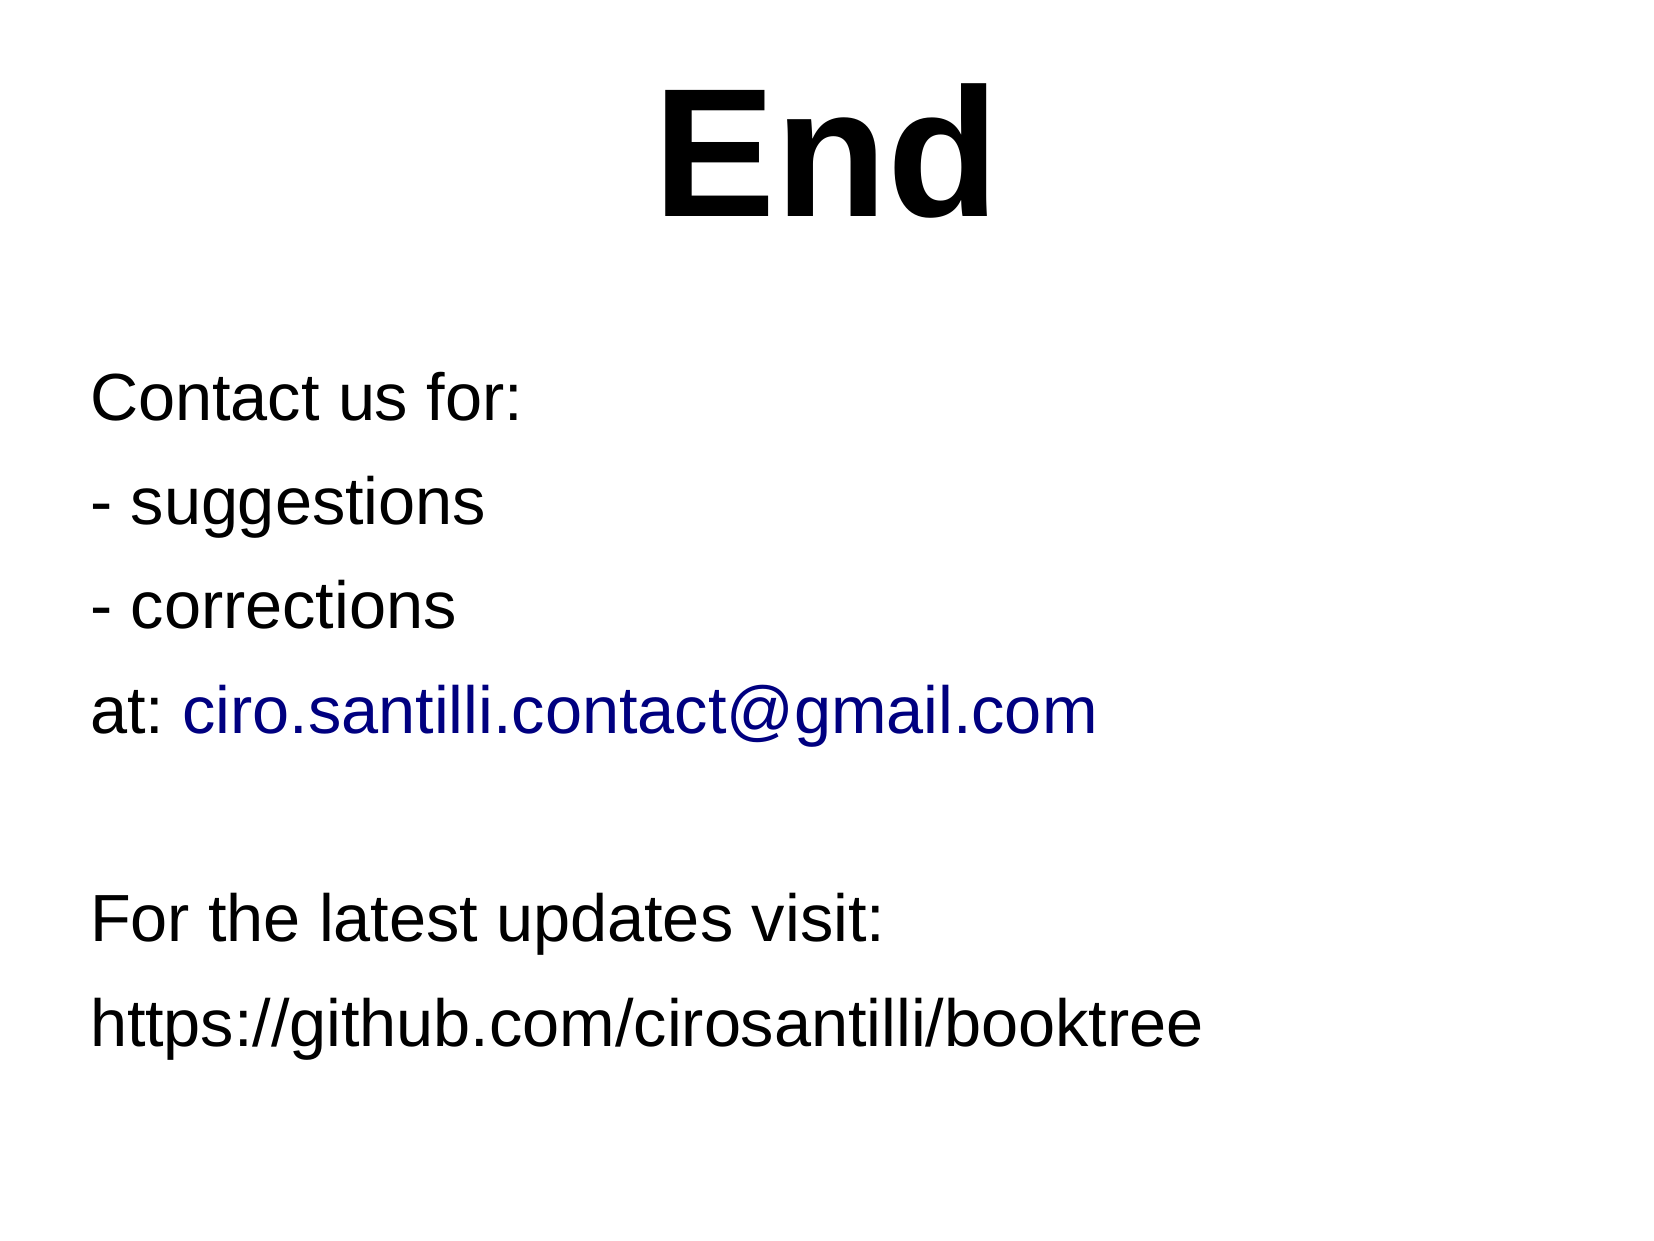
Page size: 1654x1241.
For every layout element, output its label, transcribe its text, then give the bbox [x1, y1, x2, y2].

list Contact us for: - suggestions - corrections at: ciro.santilli.contact@gmail.com For the latest updates visit: https://github.com/cirosantilli/booktree [89, 360, 1546, 1156]
title End [82, 49, 1571, 257]
